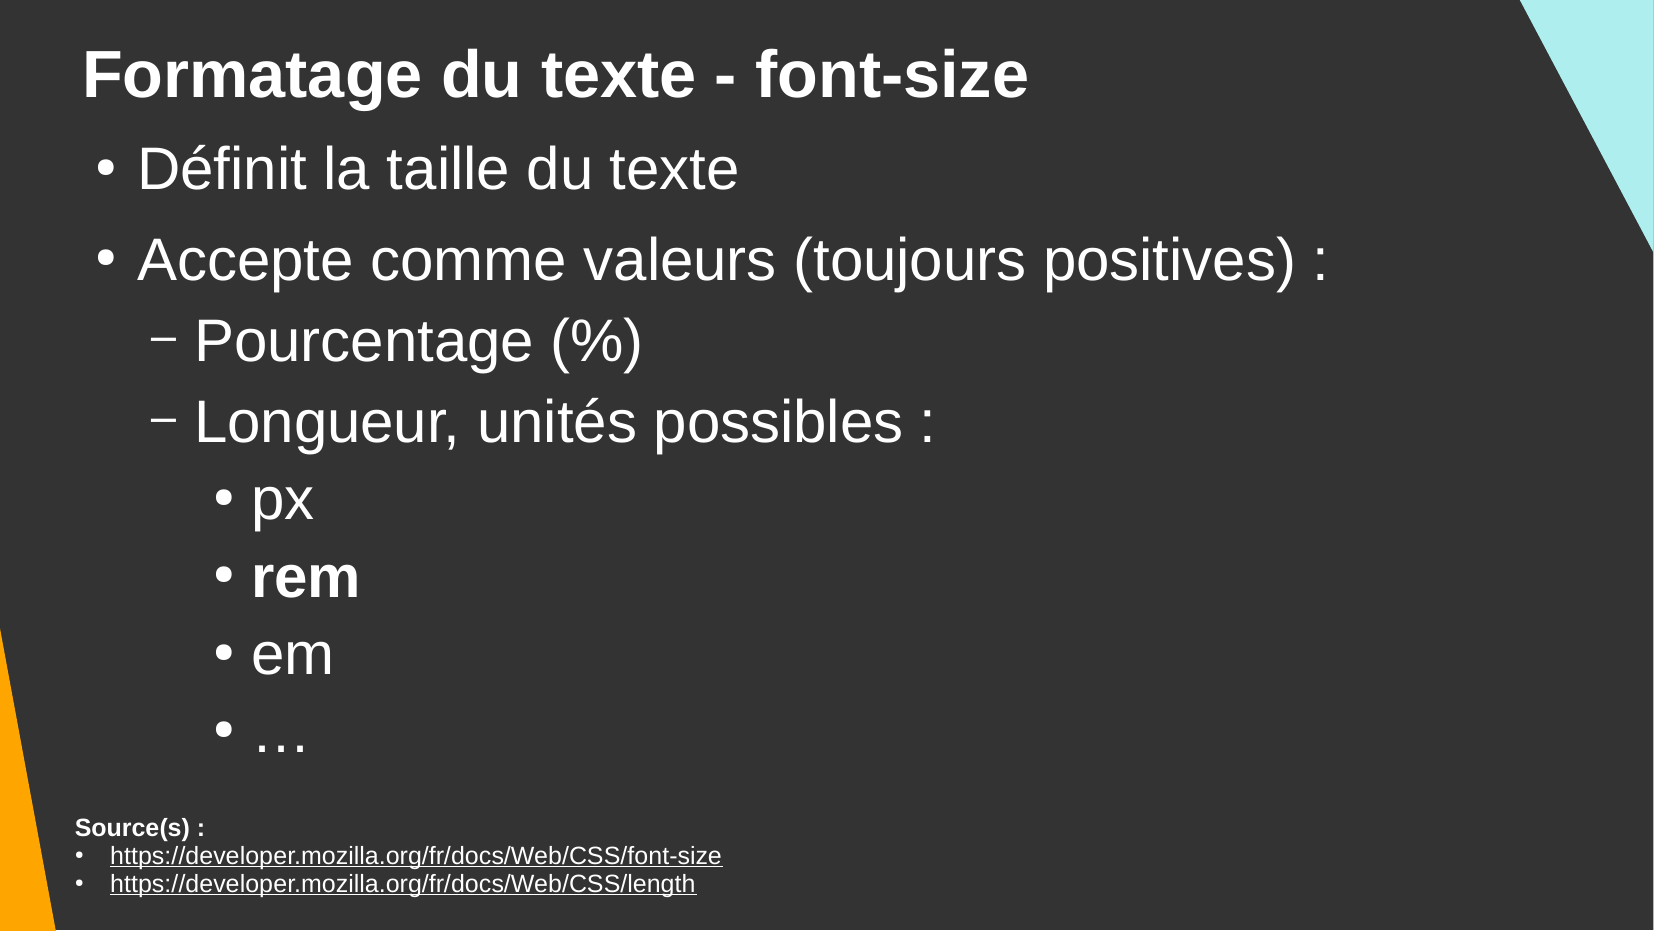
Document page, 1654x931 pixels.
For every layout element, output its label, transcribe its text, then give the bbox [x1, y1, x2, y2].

text_box [0, 628, 56, 931]
text_box Source(s) : https://developer.mozilla.org/fr/docs/Web/CSS/font-size https://developer.mozilla.org/fr/docs/Web/CSS/length [60, 806, 1546, 931]
text_box [1519, 0, 1654, 254]
title Formatage du texte - font-size [82, 37, 1571, 114]
list Définit la taille du texte Accepte comme valeurs (toujours positives) : Pourcentage (%) Longueur, unités possibles : px rem em … [80, 135, 1654, 771]
